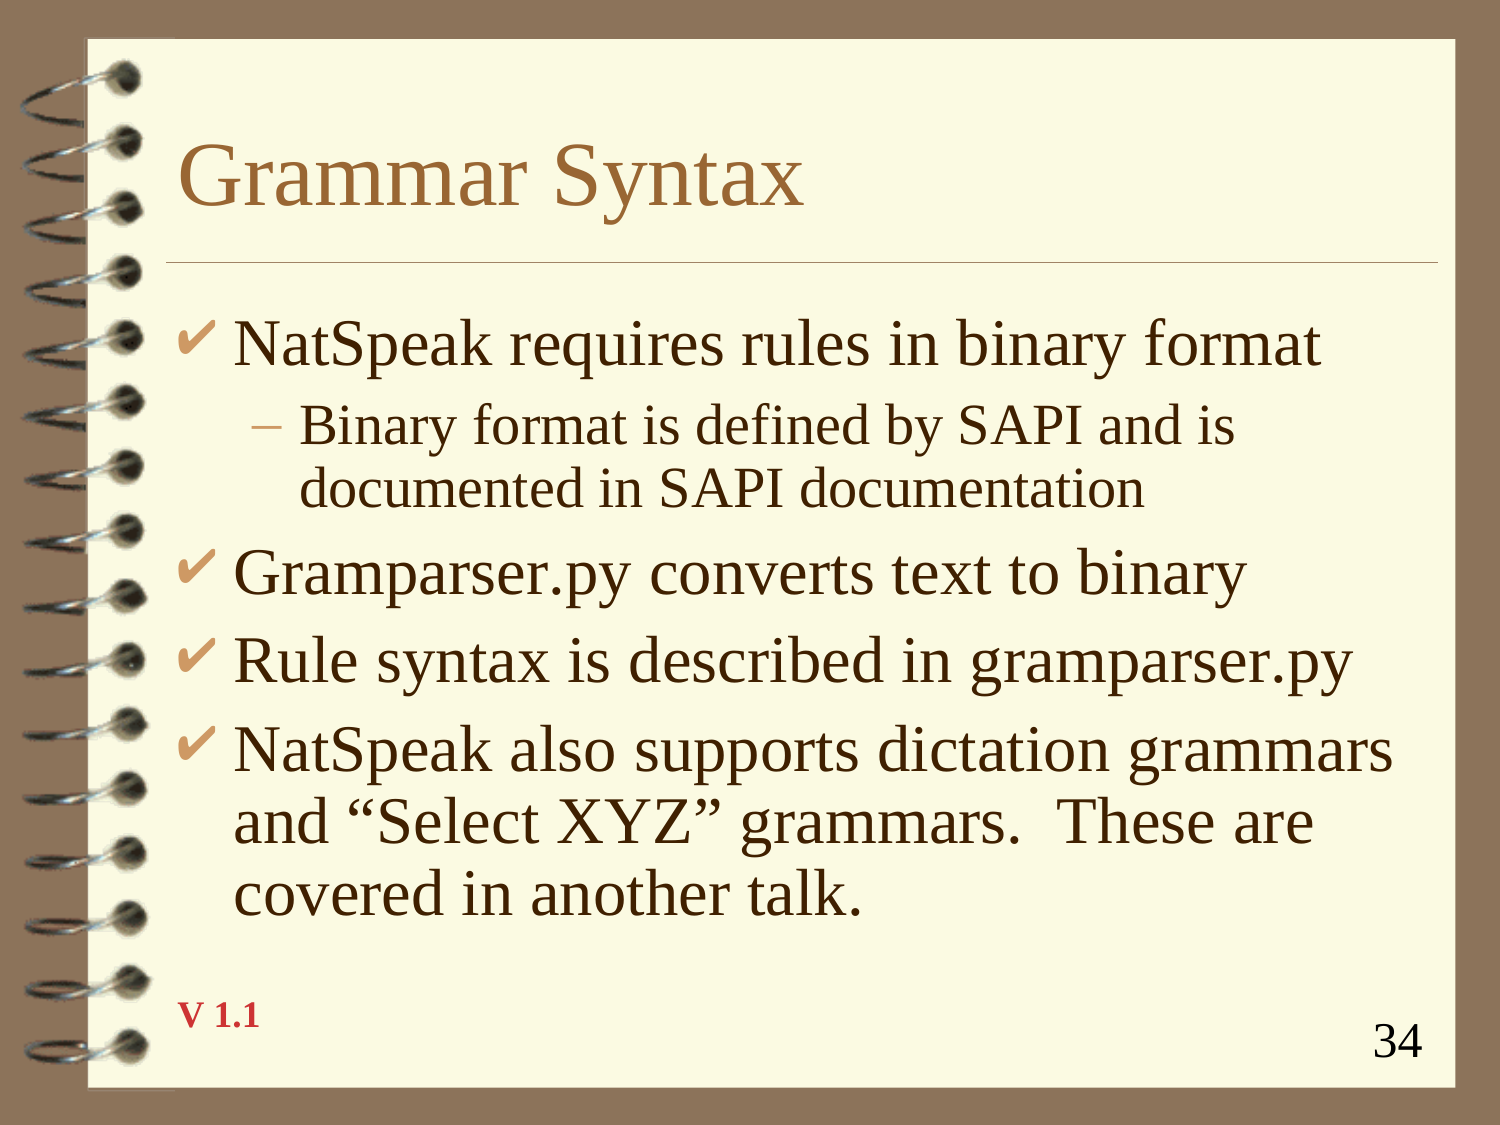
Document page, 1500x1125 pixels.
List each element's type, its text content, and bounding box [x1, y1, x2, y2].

list NatSpeak requires rules in binary format Binary format is defined by SAPI and is documented in SAPI documentation Gramparser.py converts text to binary Rule syntax is described in gramparser.py NatSpeak also supports dictation grammars and “Select XYZ” grammars. These are covered in another talk. [162, 299, 1438, 976]
title Grammar Syntax [162, 74, 1438, 263]
picture [0, 0, 175, 1125]
text_box V 1.1 [162, 987, 288, 1051]
